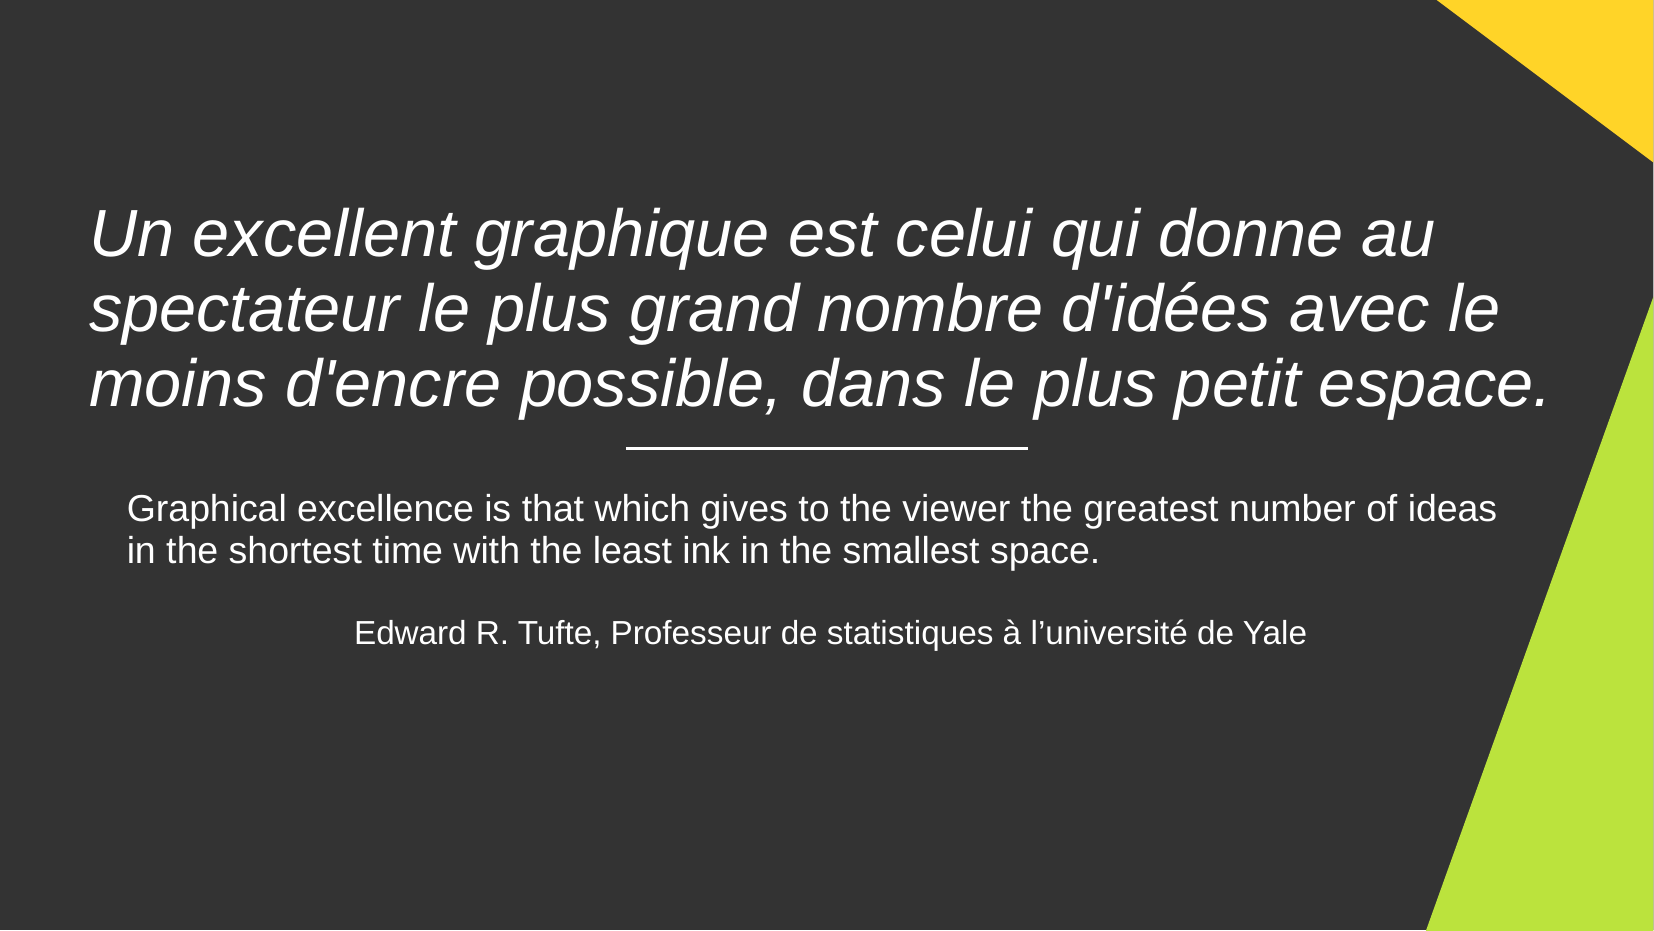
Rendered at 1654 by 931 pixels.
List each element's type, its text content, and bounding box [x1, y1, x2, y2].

title Edward R. Tufte, Professeur de statistiques à l’université de Yale [31, 614, 1622, 652]
text_box Un excellent graphique est celui qui donne au spectateur le plus grand nombre d'idées avec le moins d'encre possible, dans le plus petit espace. [74, 188, 1580, 429]
text_box Graphical excellence is that which gives to the viewer the greatest number of ideas in the shortest time with the least ink in the smallest space. [112, 479, 1542, 579]
text_box [1425, 294, 1654, 931]
text_box [1436, 0, 1654, 163]
